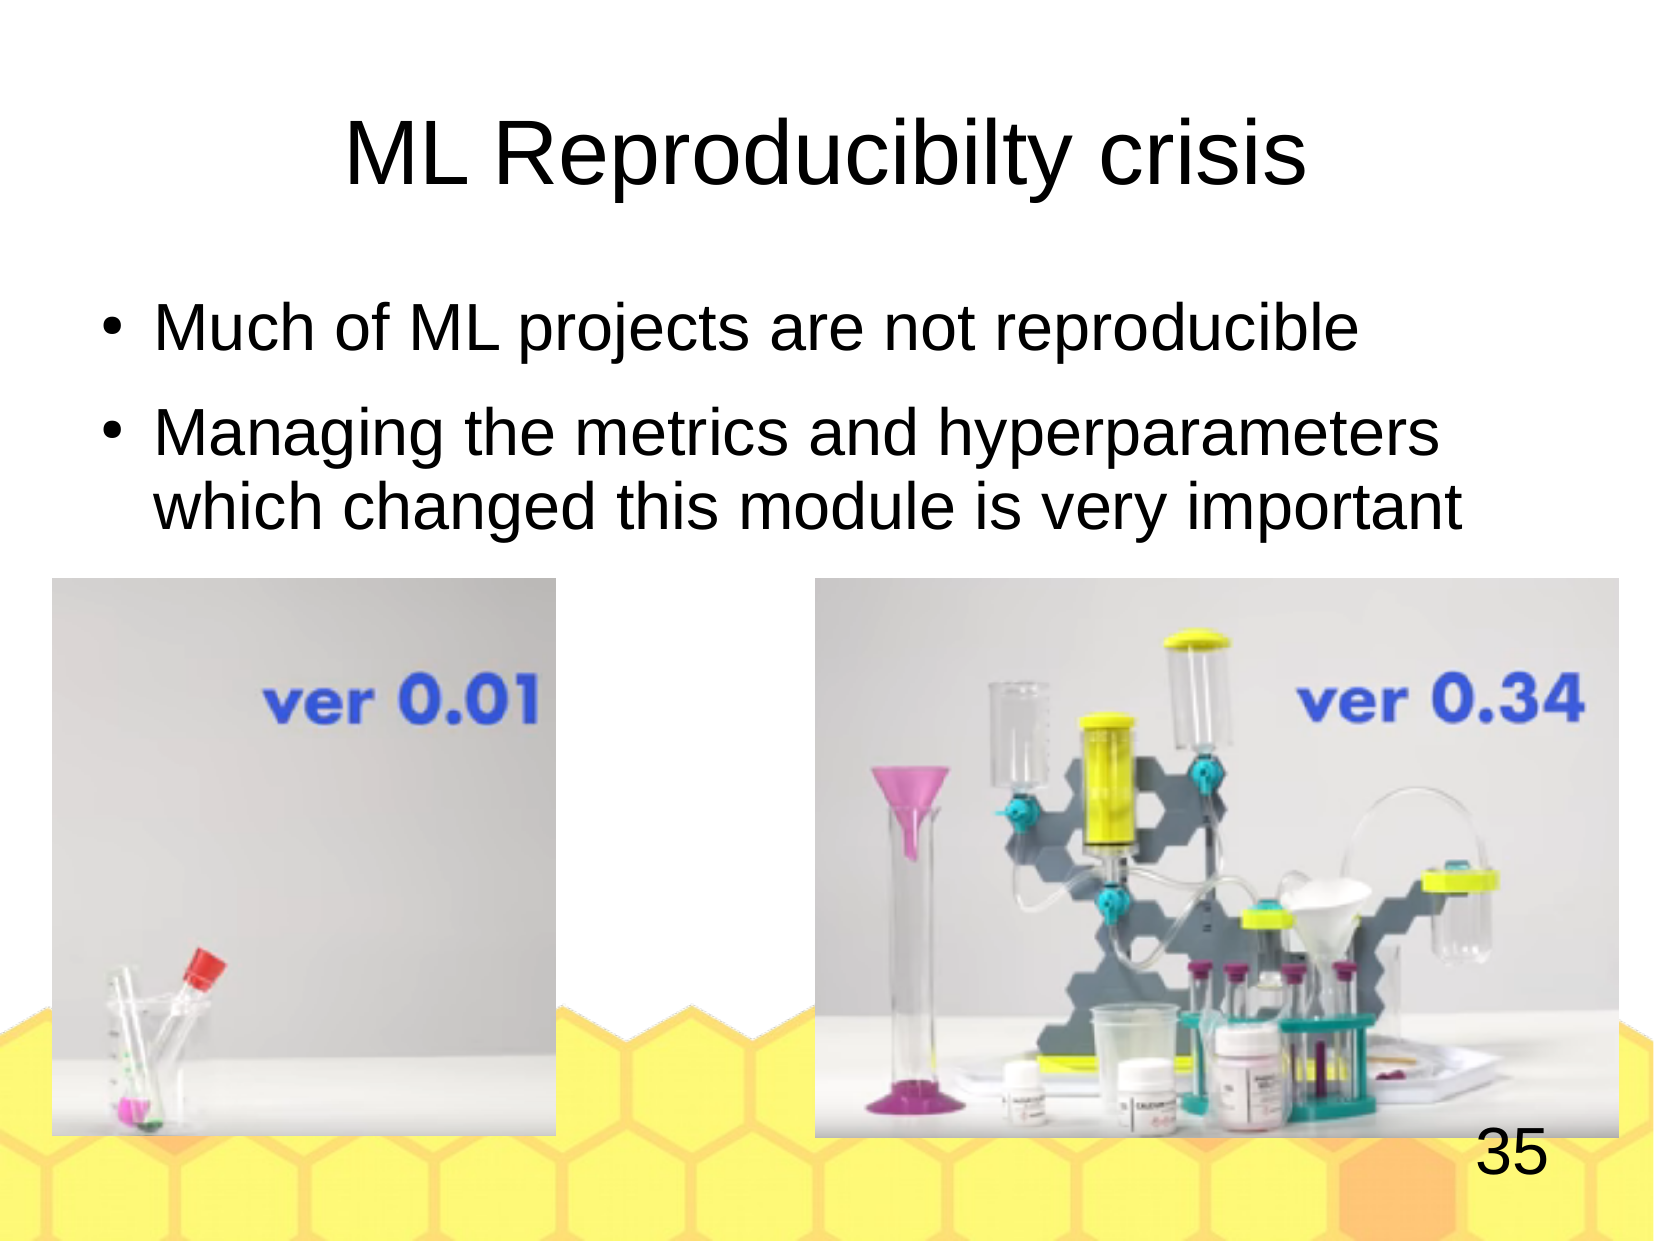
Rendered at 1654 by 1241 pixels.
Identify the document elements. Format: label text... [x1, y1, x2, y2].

text_box 35 [1417, 1062, 1607, 1241]
title ML Reproducibilty crisis [82, 49, 1571, 257]
list Much of ML projects are not reproducible Managing the metrics and hyperparameters which changed this module is very important [82, 290, 1571, 1010]
picture [0, 578, 1654, 1241]
